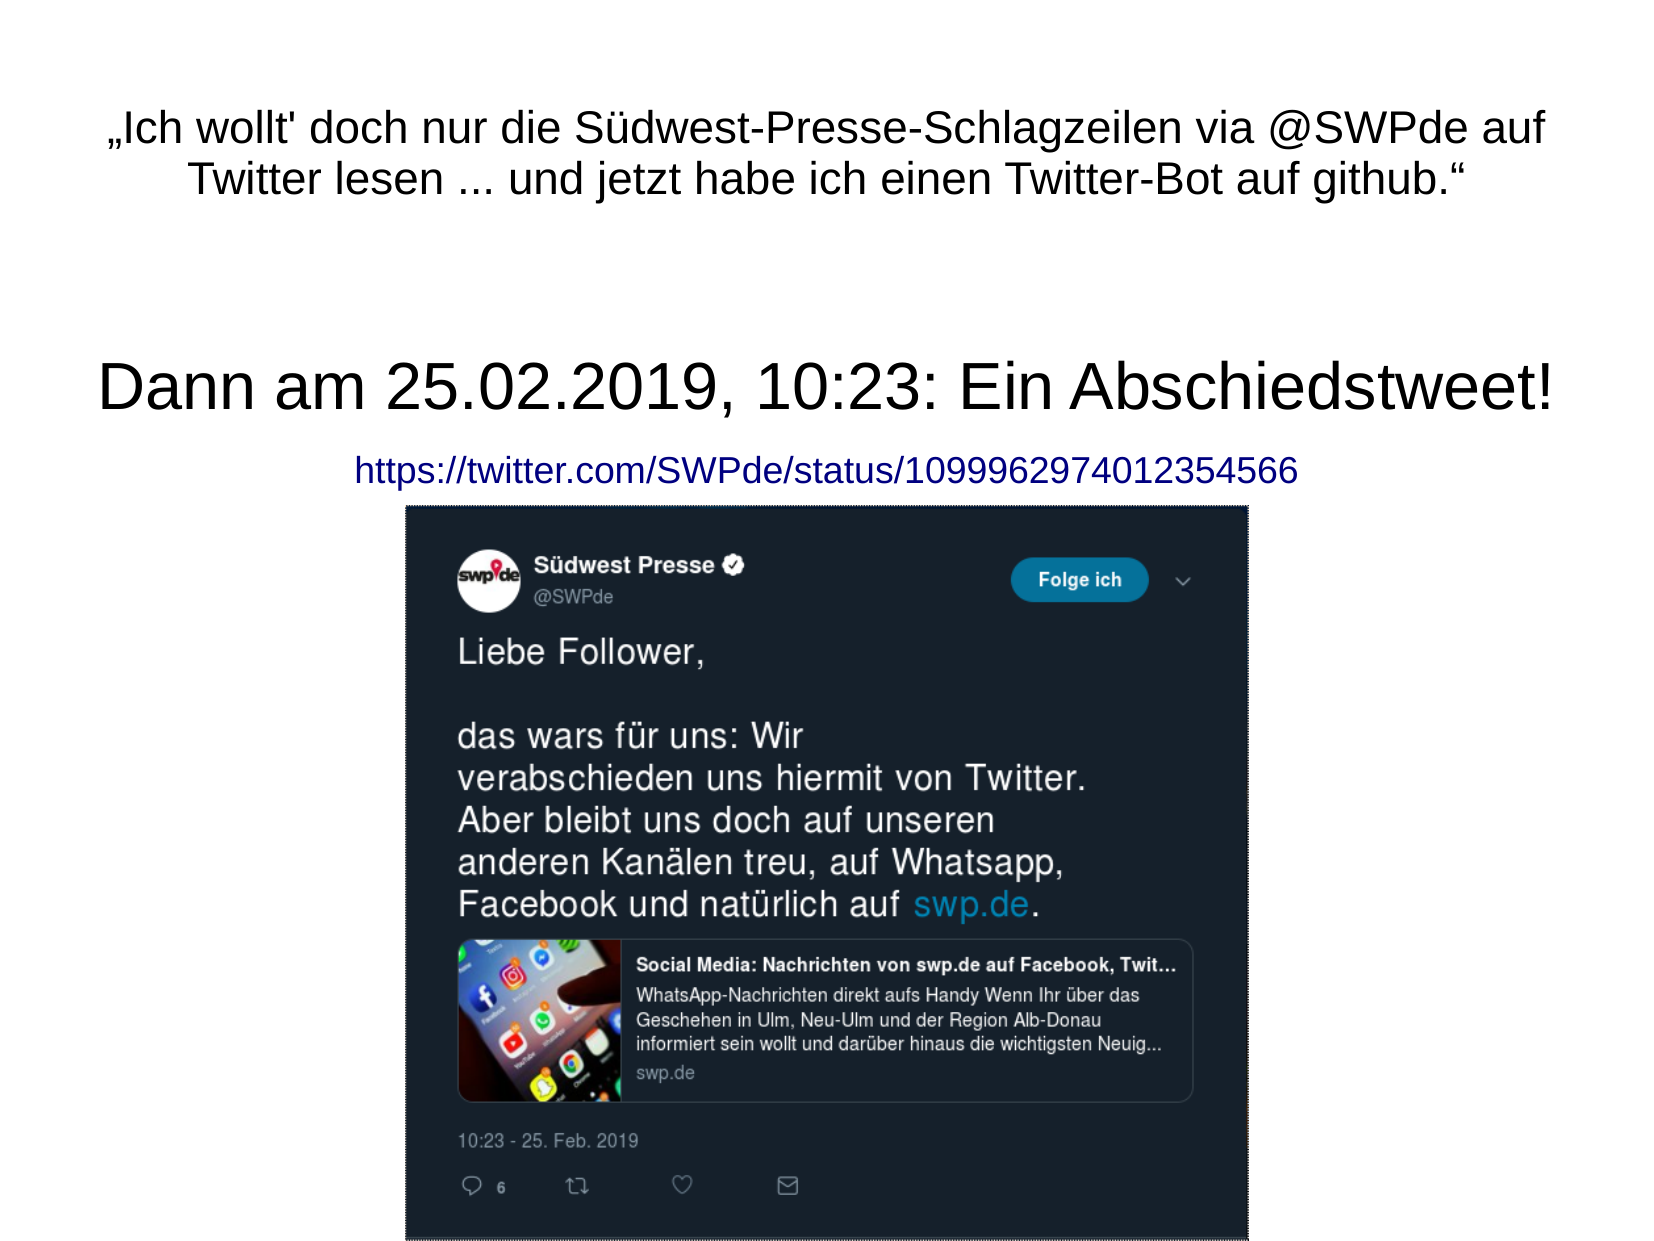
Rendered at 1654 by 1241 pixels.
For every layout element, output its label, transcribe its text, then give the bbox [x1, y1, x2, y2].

subtitle Dann am 25.02.2019, 10:23: Ein Abschiedstweet! https://twitter.com/SWPde/status/1099962974012354566 [82, 290, 1571, 1010]
picture [405, 505, 1249, 1241]
title „Ich wollt' doch nur die Südwest-Presse-Schlagzeilen via @SWPde auf Twitter lesen ... und jetzt habe ich einen Twitter-Bot auf github.“ [82, 49, 1571, 257]
